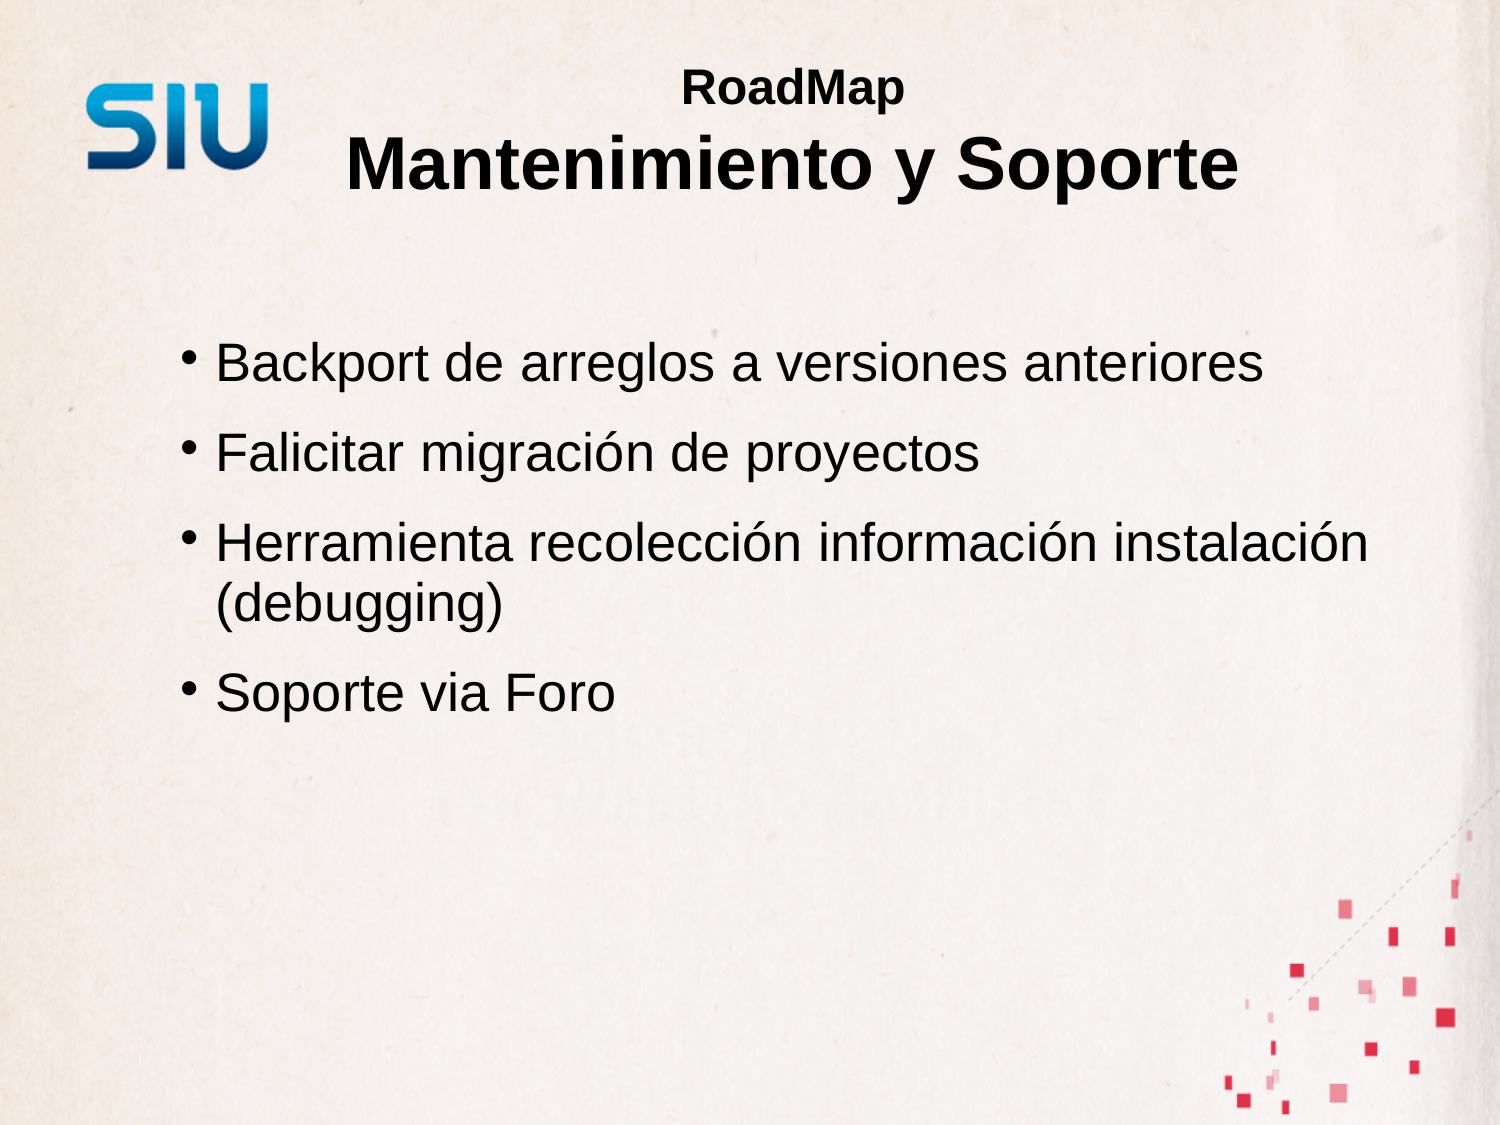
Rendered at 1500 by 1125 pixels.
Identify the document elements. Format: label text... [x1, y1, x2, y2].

text_box Backport de arreglos a versiones anteriores Falicitar migración de proyectos Herramienta recolección información instalación (debugging) Soporte via Foro [165, 321, 1453, 728]
picture [0, 0, 1500, 1125]
